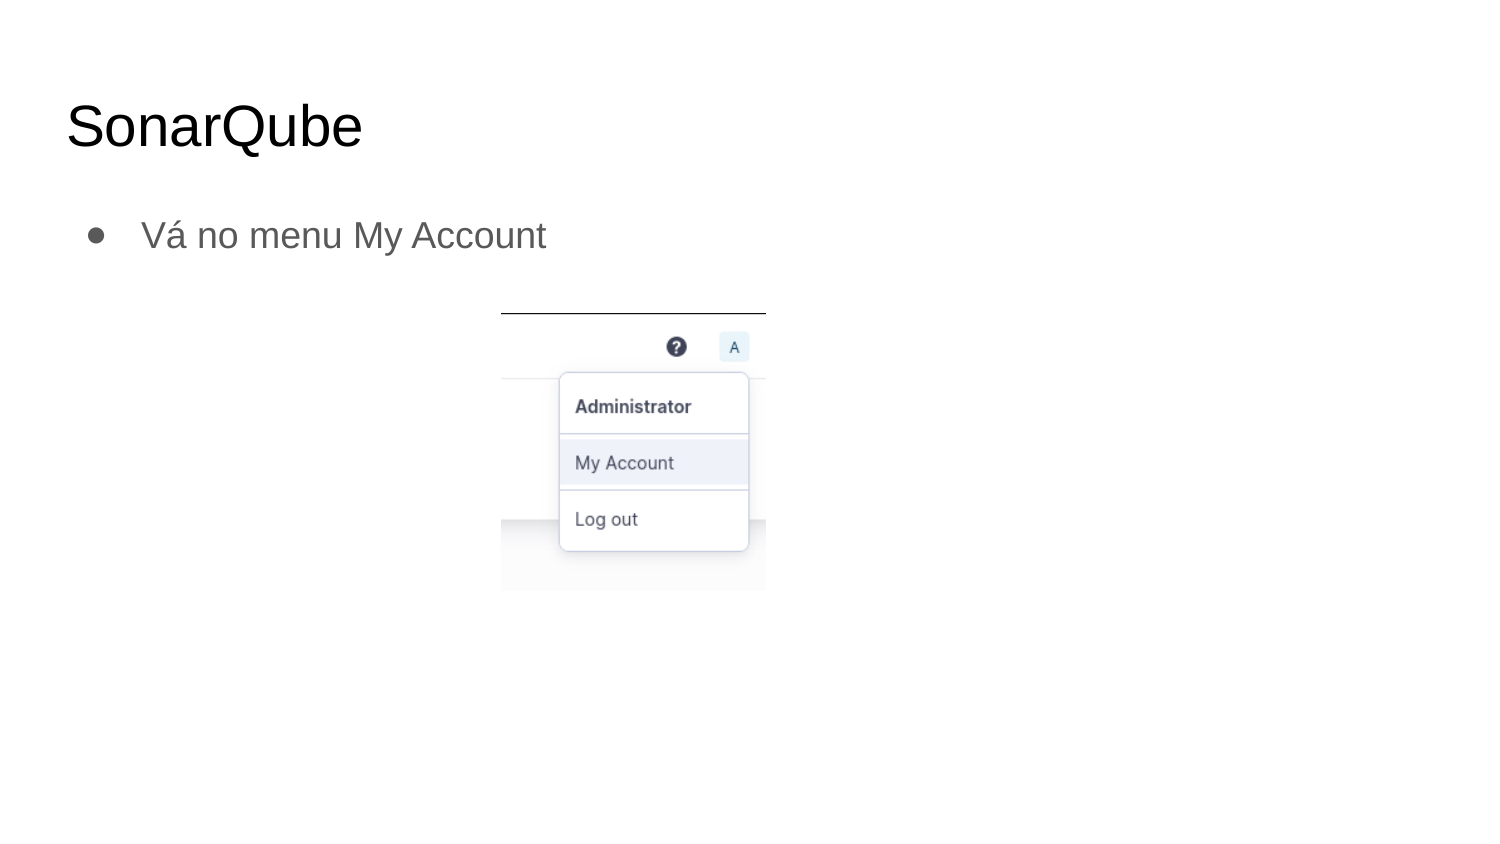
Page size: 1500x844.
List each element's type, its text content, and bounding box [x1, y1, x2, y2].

list Vá no menu My Account [51, 189, 1489, 750]
picture [501, 313, 766, 591]
title SonarQube [51, 72, 1449, 167]
